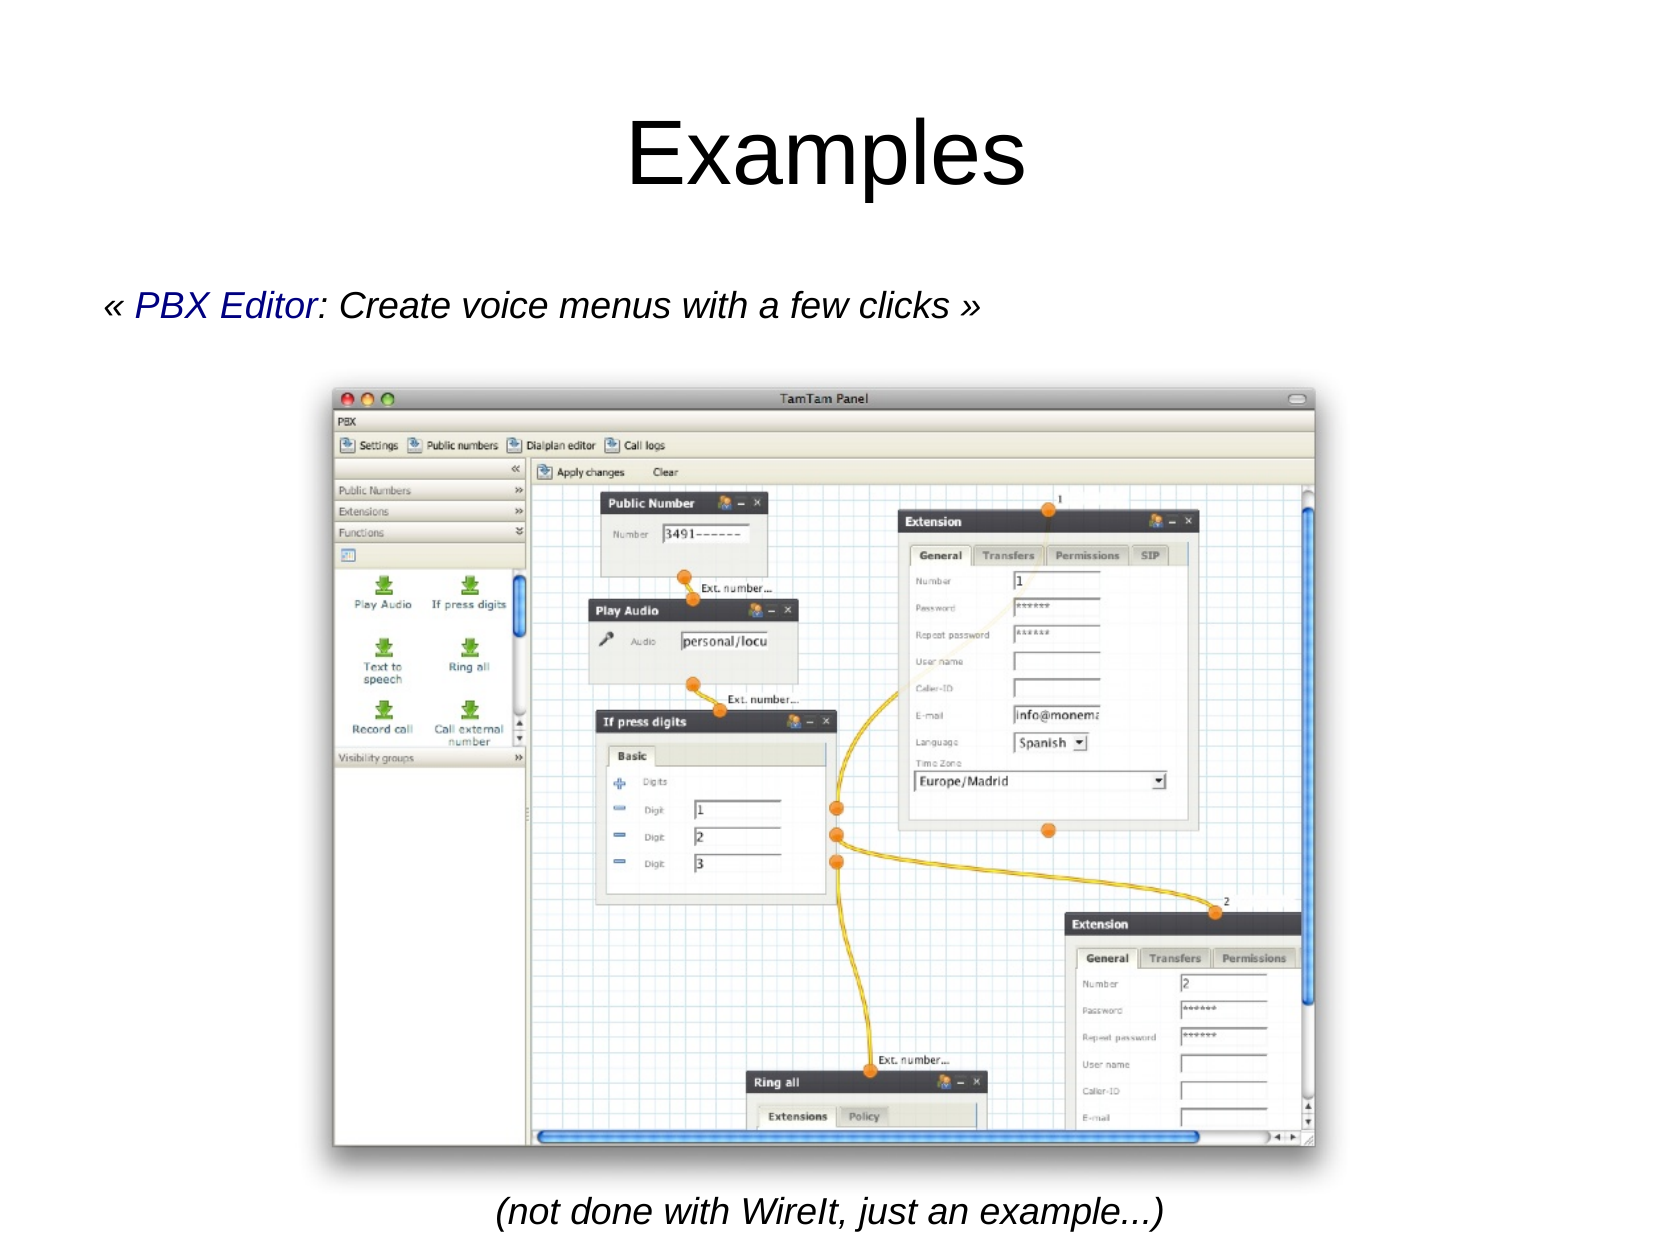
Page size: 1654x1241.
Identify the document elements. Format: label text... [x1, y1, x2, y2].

picture [295, 365, 1353, 1199]
title Examples [82, 56, 1571, 250]
text_box (not done with WireIt, just an example...) [480, 1183, 1182, 1241]
text_box « PBX Editor: Create voice menus with a few clicks » [88, 277, 1565, 335]
